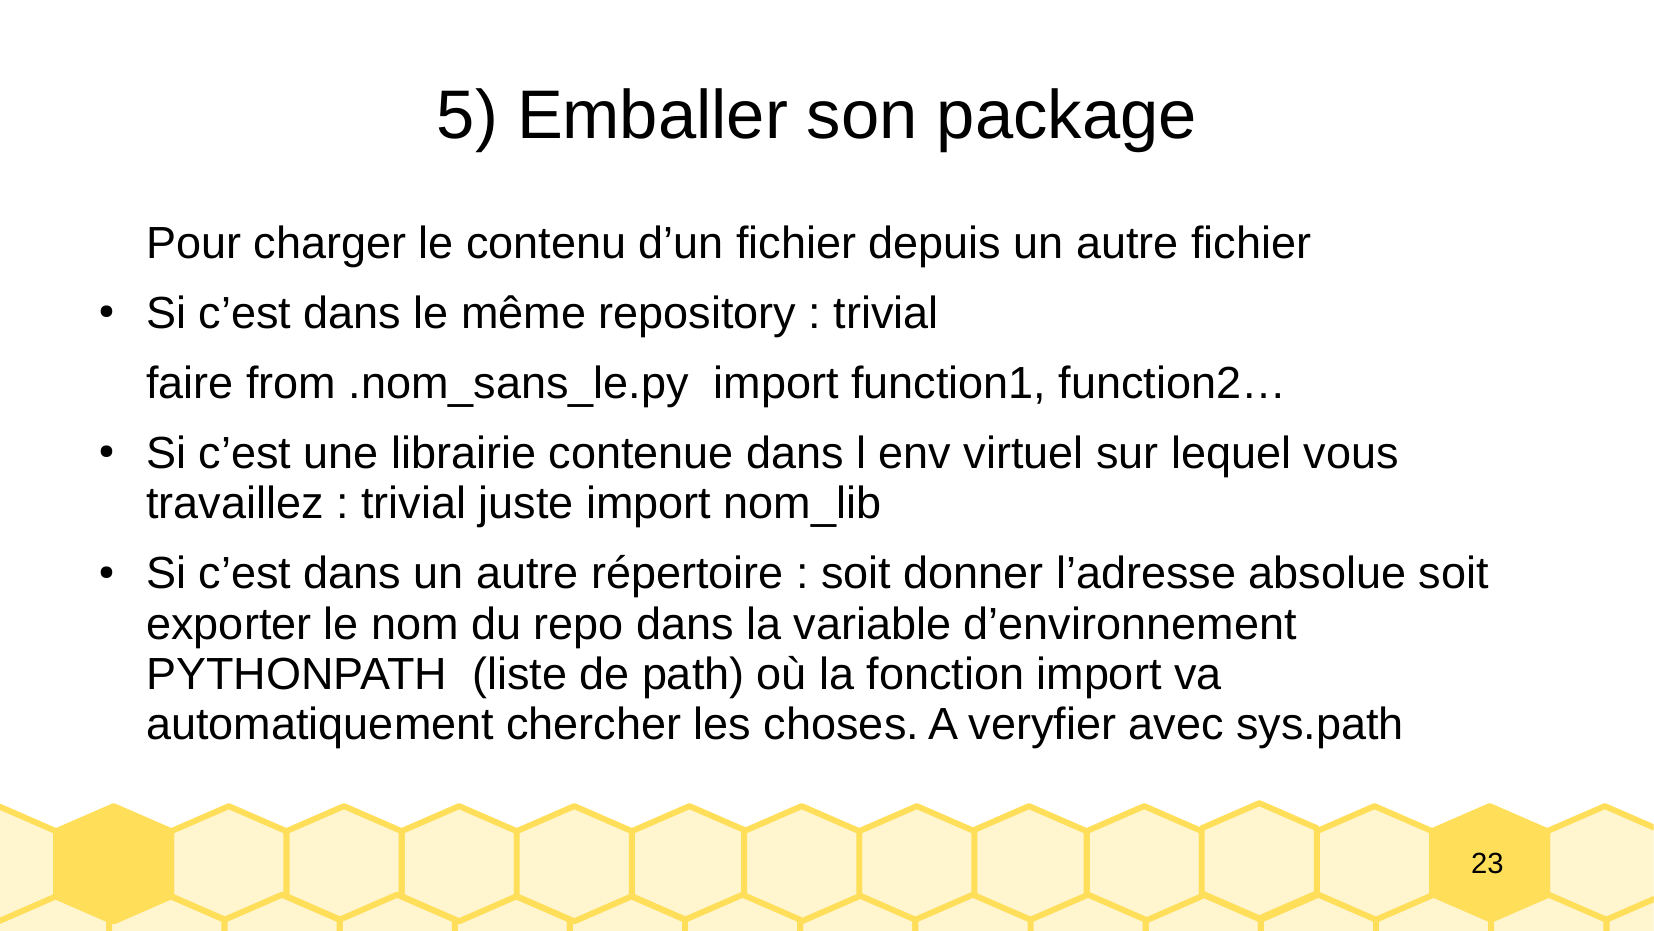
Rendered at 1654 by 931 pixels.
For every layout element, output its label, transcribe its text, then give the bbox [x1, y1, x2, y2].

title 5) Emballer son package [82, 37, 1571, 193]
list Pour charger le contenu d’un fichier depuis un autre fichier Si c’est dans le même repository : trivial faire from .nom_sans_le.py import function1, function2… Si c’est une librairie contenue dans l env virtuel sur lequel vous travaillez : trivial juste import nom_lib Si c’est dans un autre répertoire : soit donner l’adresse absolue soit exporter le nom du repo dans la variable d’environnement PYTHONPATH (liste de path) où la fonction import va automatiquement chercher les choses. A veryfier avec sys.path [82, 217, 1571, 758]
